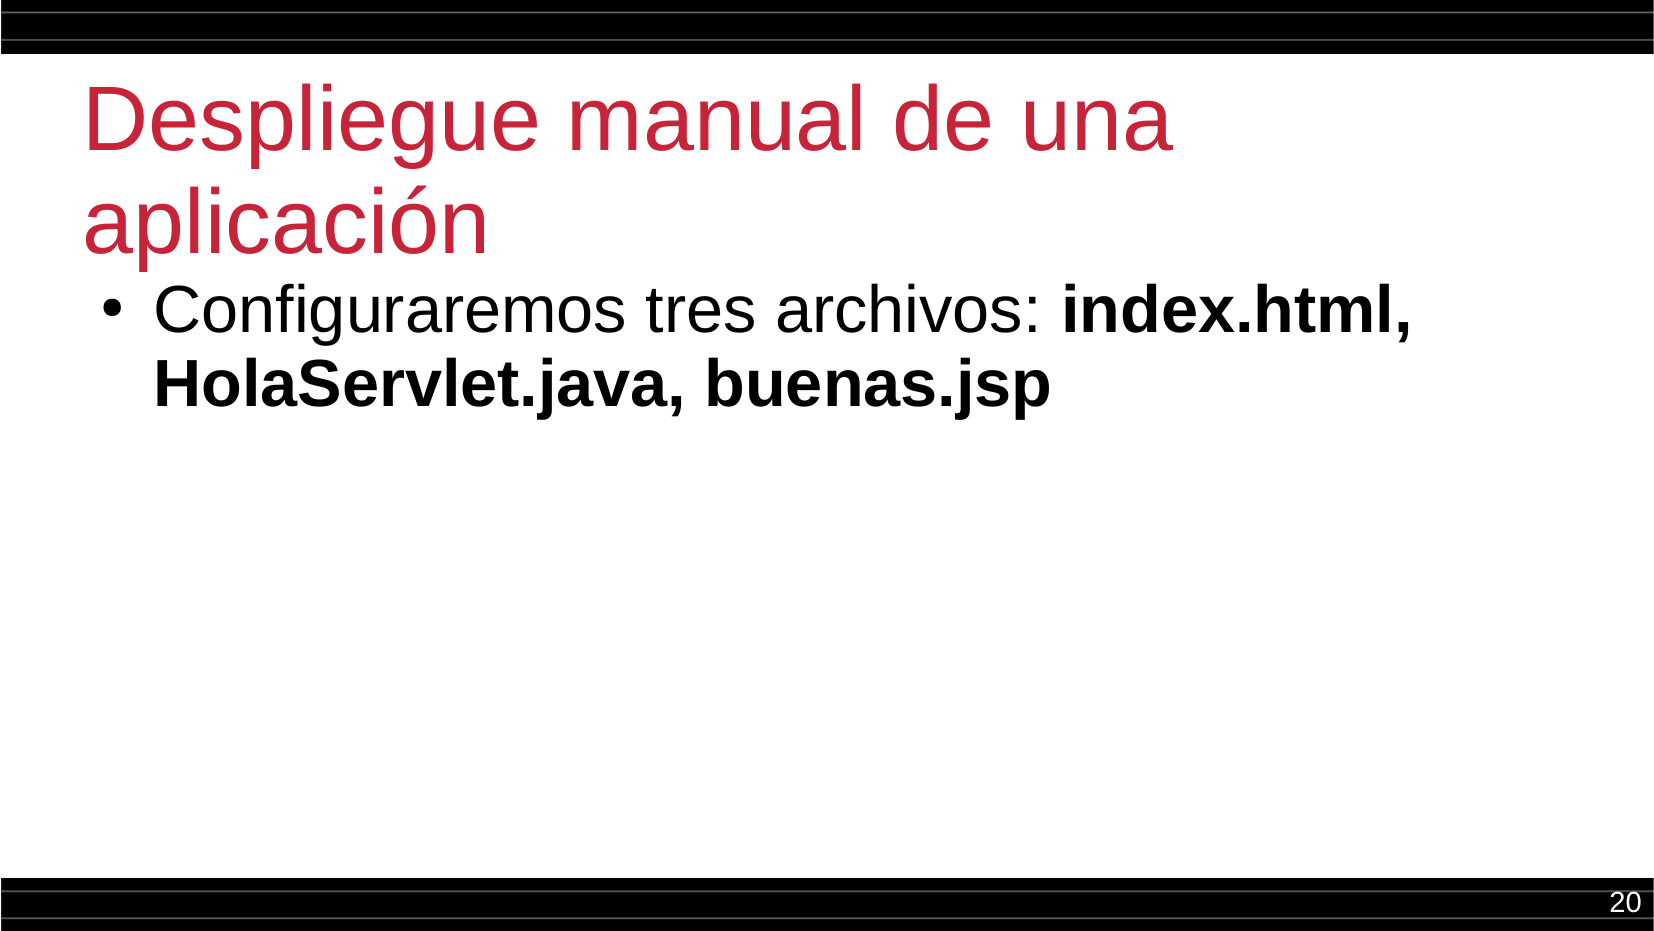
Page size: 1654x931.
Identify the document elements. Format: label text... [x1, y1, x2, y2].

title Despliegue manual de una aplicación [82, 67, 1571, 271]
list Configuraremos tres archivos: index.html, HolaServlet.java, buenas.jsp [82, 271, 1571, 851]
picture [1, 0, 1654, 54]
picture [1, 878, 1654, 931]
